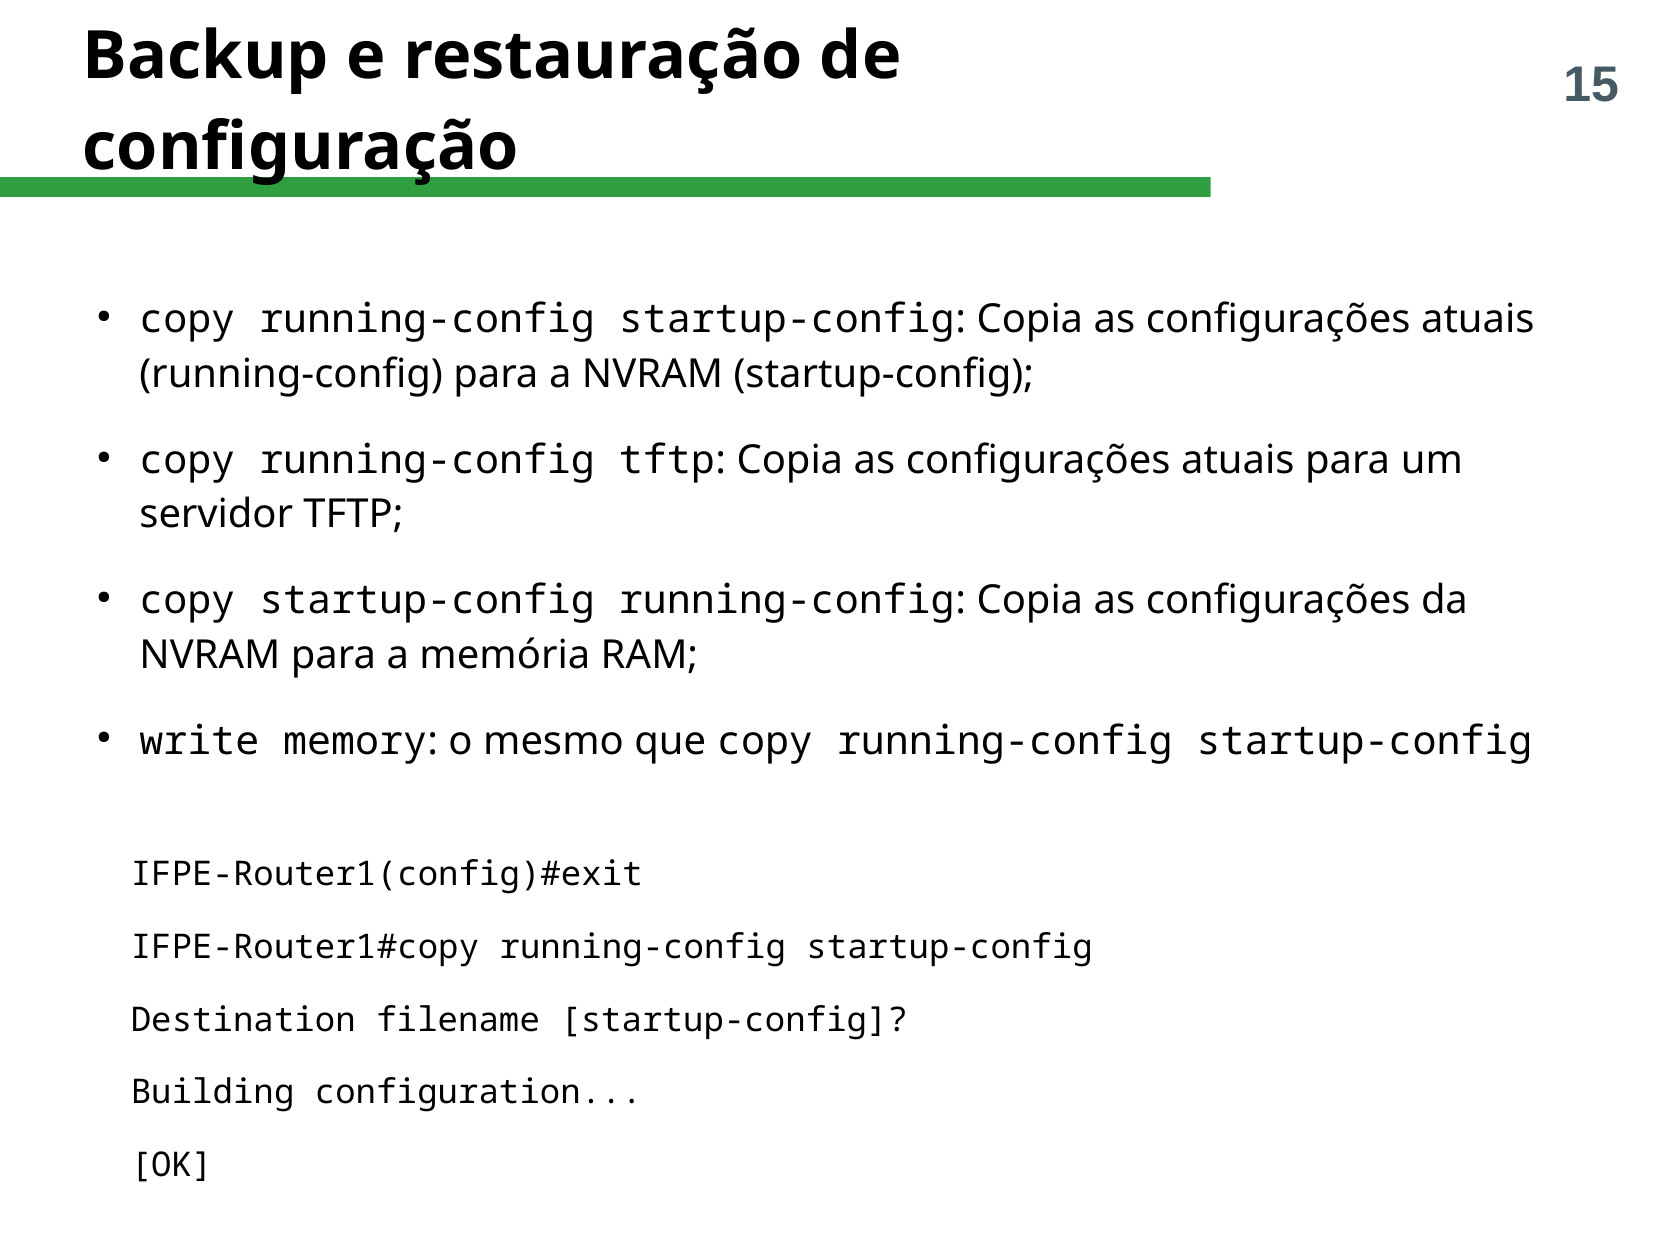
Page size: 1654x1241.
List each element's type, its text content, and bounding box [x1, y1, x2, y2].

list copy running-config startup-config: Copia as configurações atuais (running-config) para a NVRAM (startup-config); copy running-config tftp: Copia as configurações atuais para um servidor TFTP; copy startup-config running-config: Copia as configurações da NVRAM para a memória RAM; write memory: o mesmo que copy running-config startup-config [82, 290, 1571, 768]
title Backup e restauração de configuração [82, 0, 1152, 202]
list IFPE-Router1(config)#exit IFPE-Router1#copy running-config startup-config Destination filename [startup-config]? Building configuration... [OK] [82, 848, 1571, 1192]
